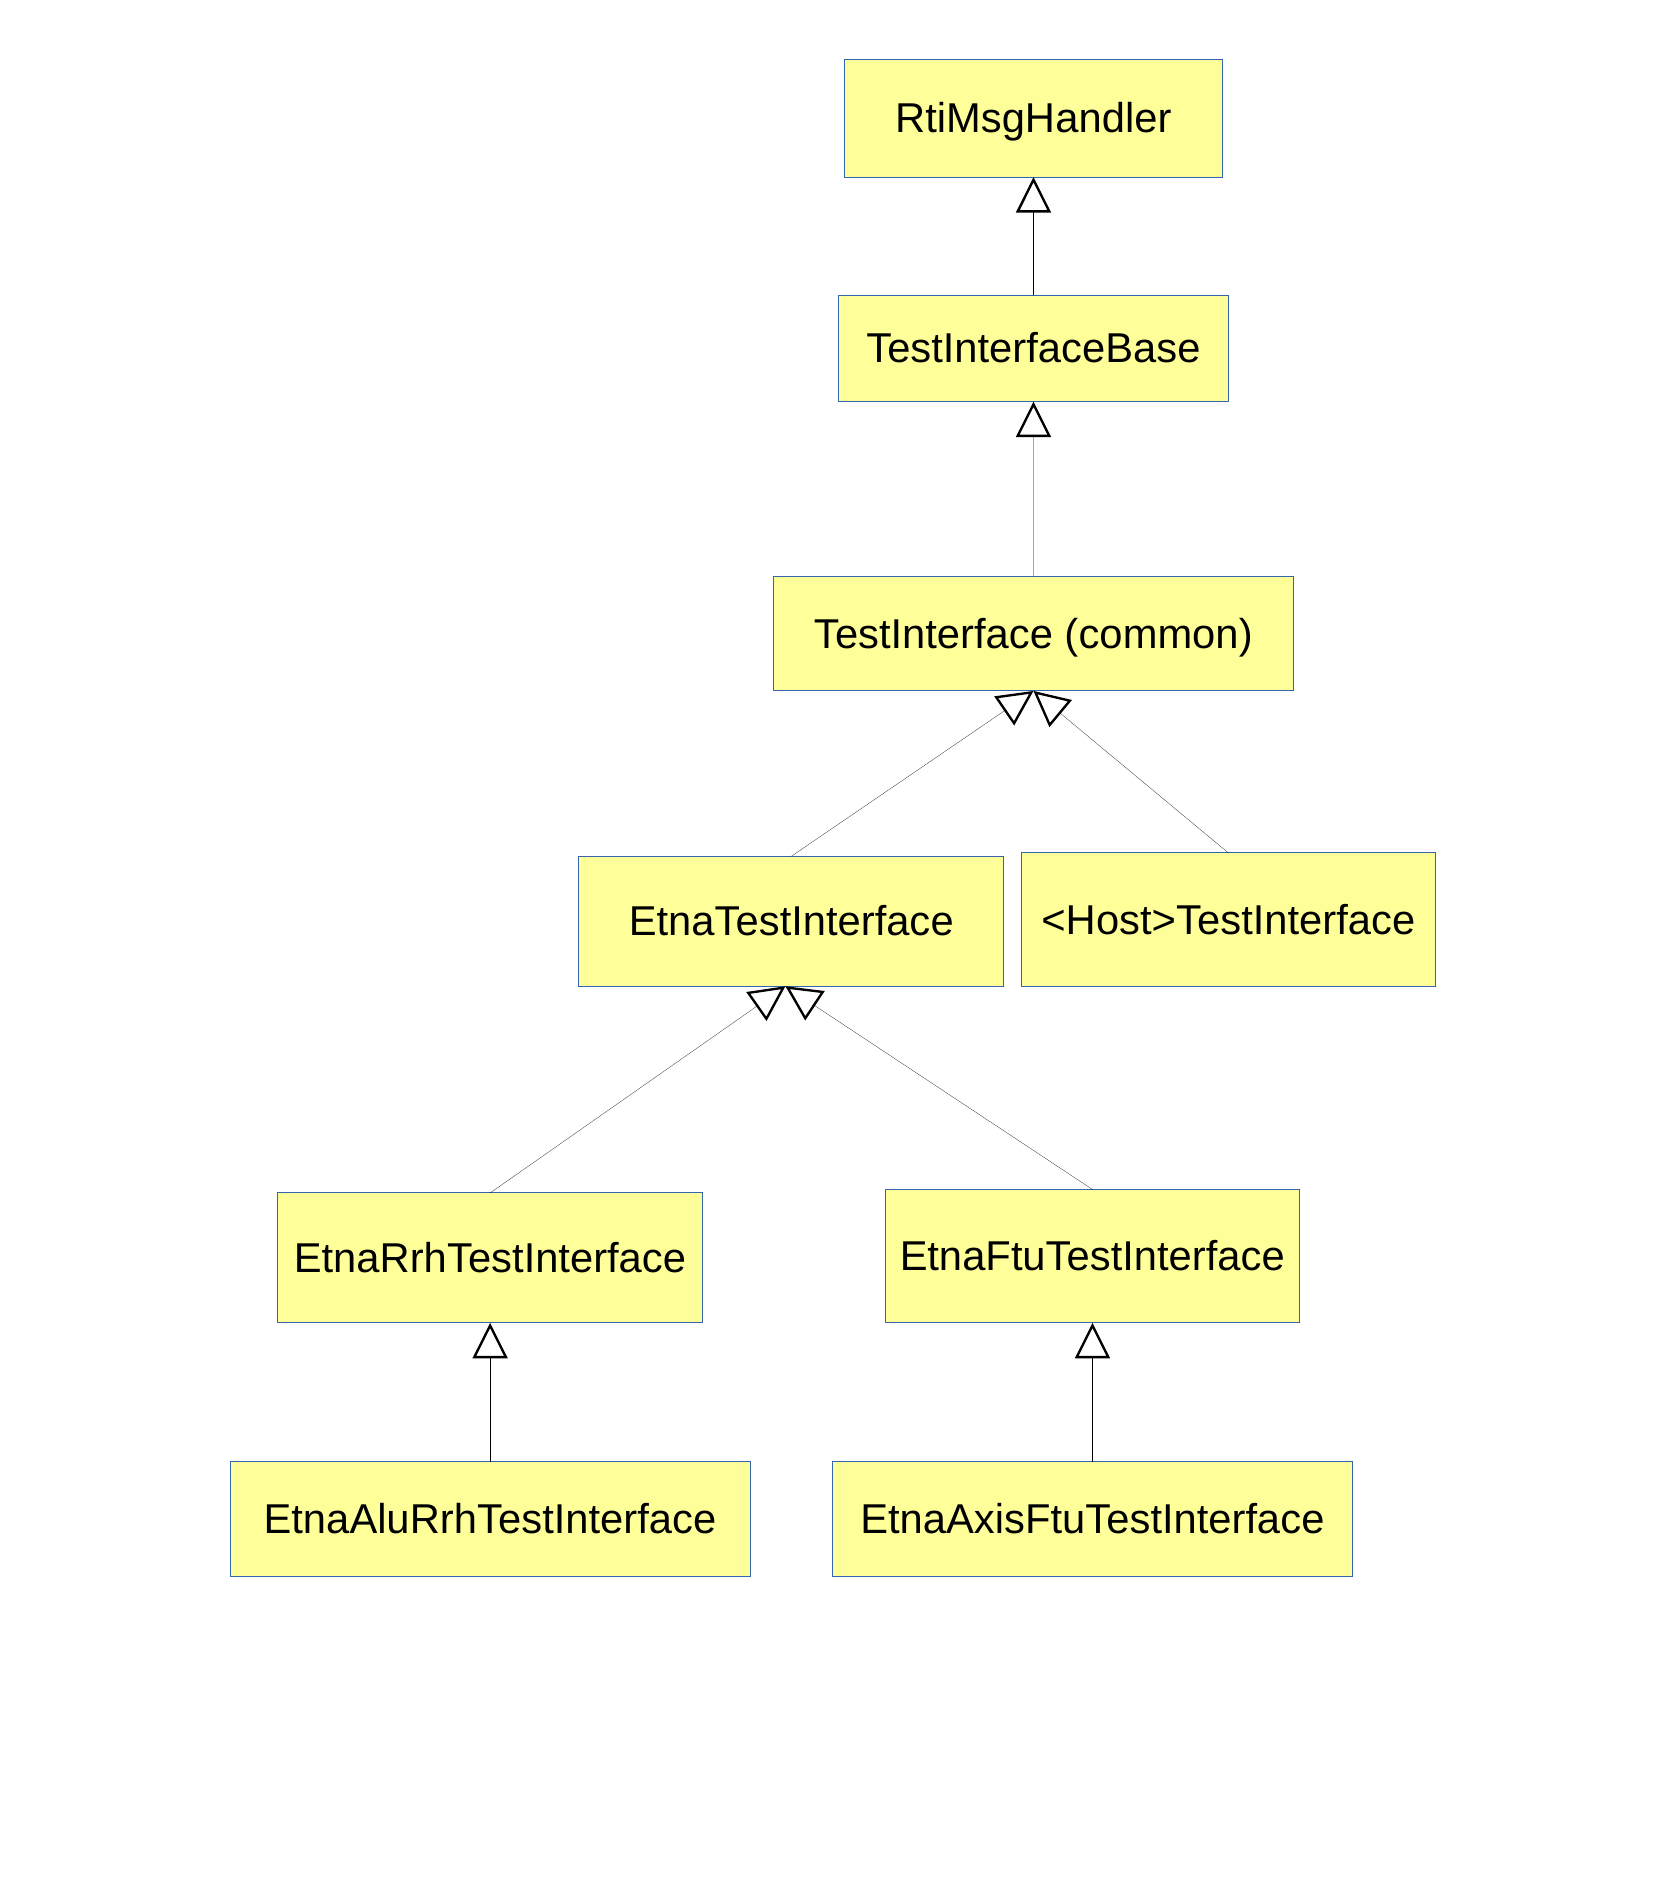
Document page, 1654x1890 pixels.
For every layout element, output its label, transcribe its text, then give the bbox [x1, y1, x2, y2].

text_box EtnaAluRrhTestInterface [230, 1461, 751, 1577]
text_box EtnaTestInterface [578, 856, 1004, 987]
text_box EtnaRrhTestInterface [277, 1192, 703, 1323]
text_box TestInterfaceBase [838, 295, 1229, 402]
text_box EtnaFtuTestInterface [885, 1189, 1300, 1323]
text_box EtnaAxisFtuTestInterface [832, 1461, 1353, 1577]
text_box TestInterface (common) [773, 576, 1294, 691]
text_box <Host>TestInterface [1021, 852, 1436, 987]
text_box RtiMsgHandler [844, 59, 1223, 178]
